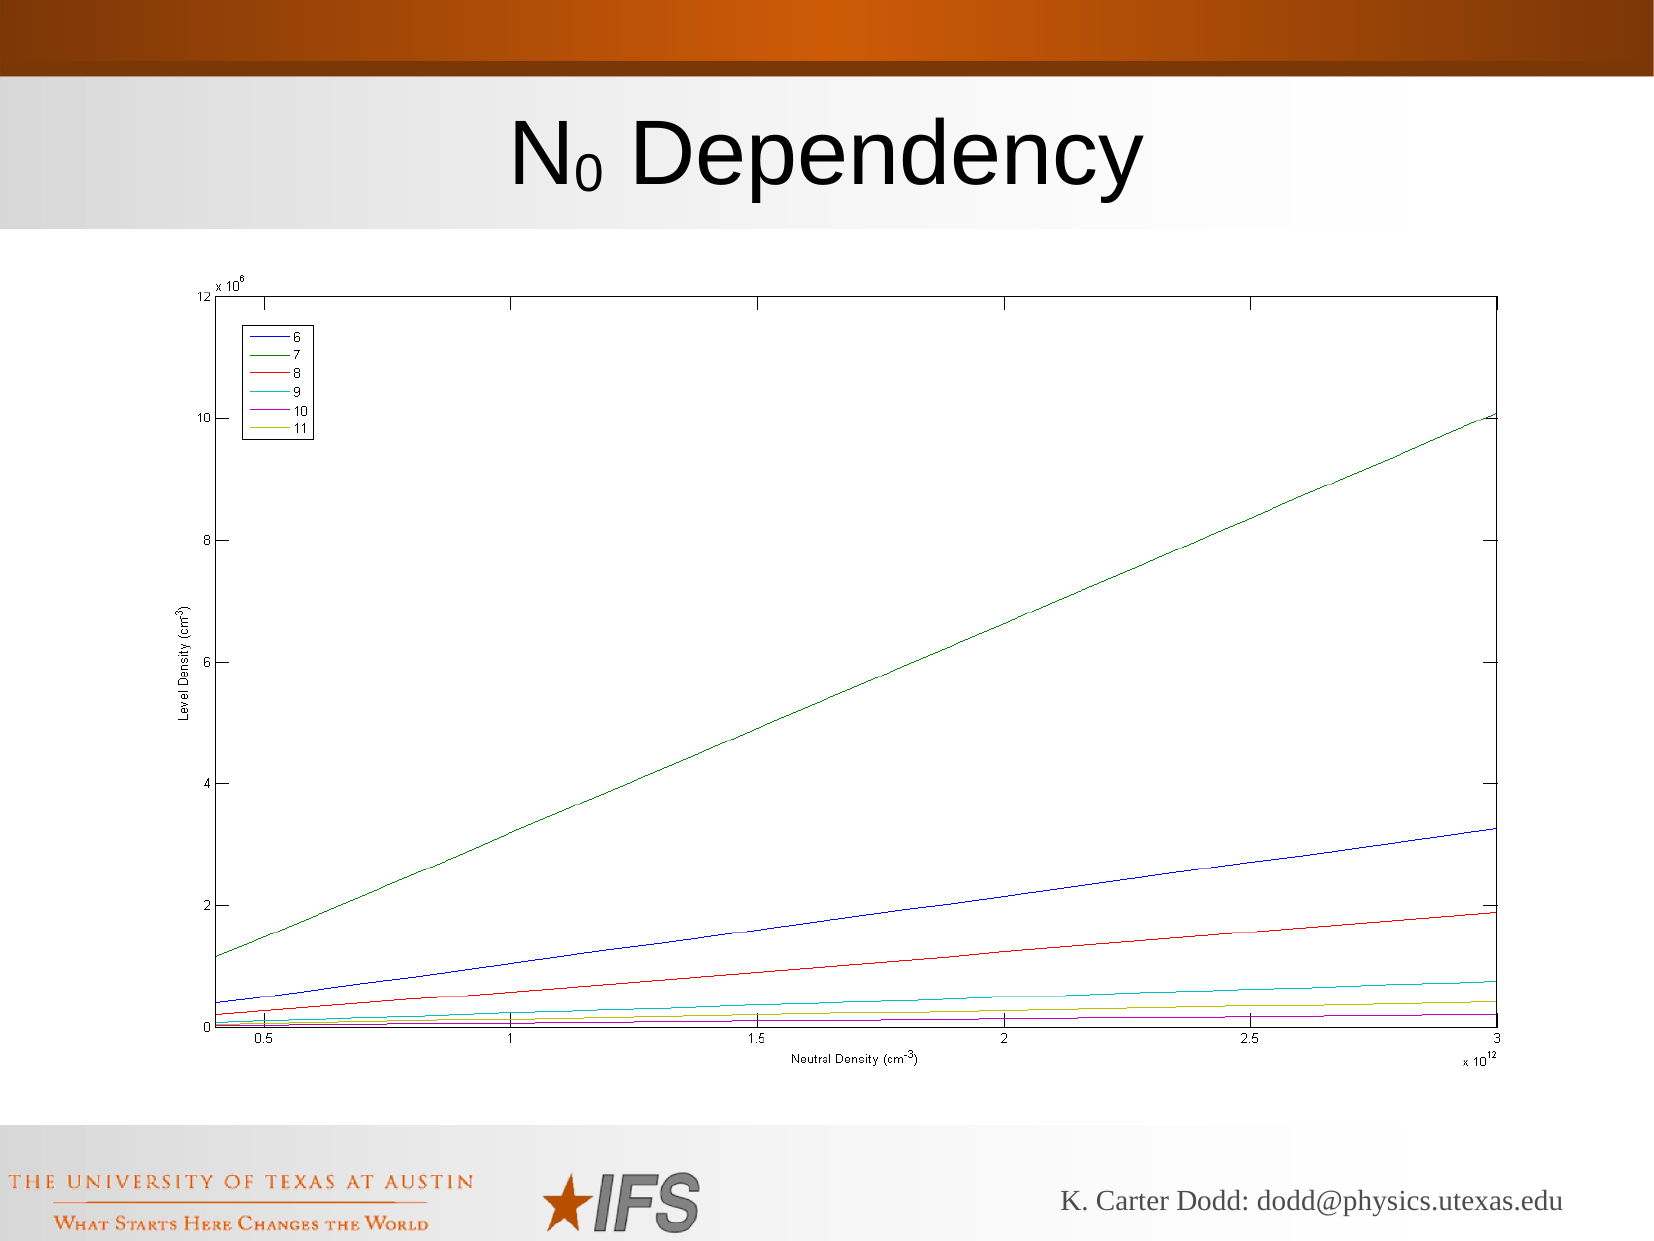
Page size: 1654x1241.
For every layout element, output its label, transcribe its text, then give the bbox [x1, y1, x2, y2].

title N0 Dependency [82, 56, 1571, 229]
picture [0, 0, 1654, 1241]
